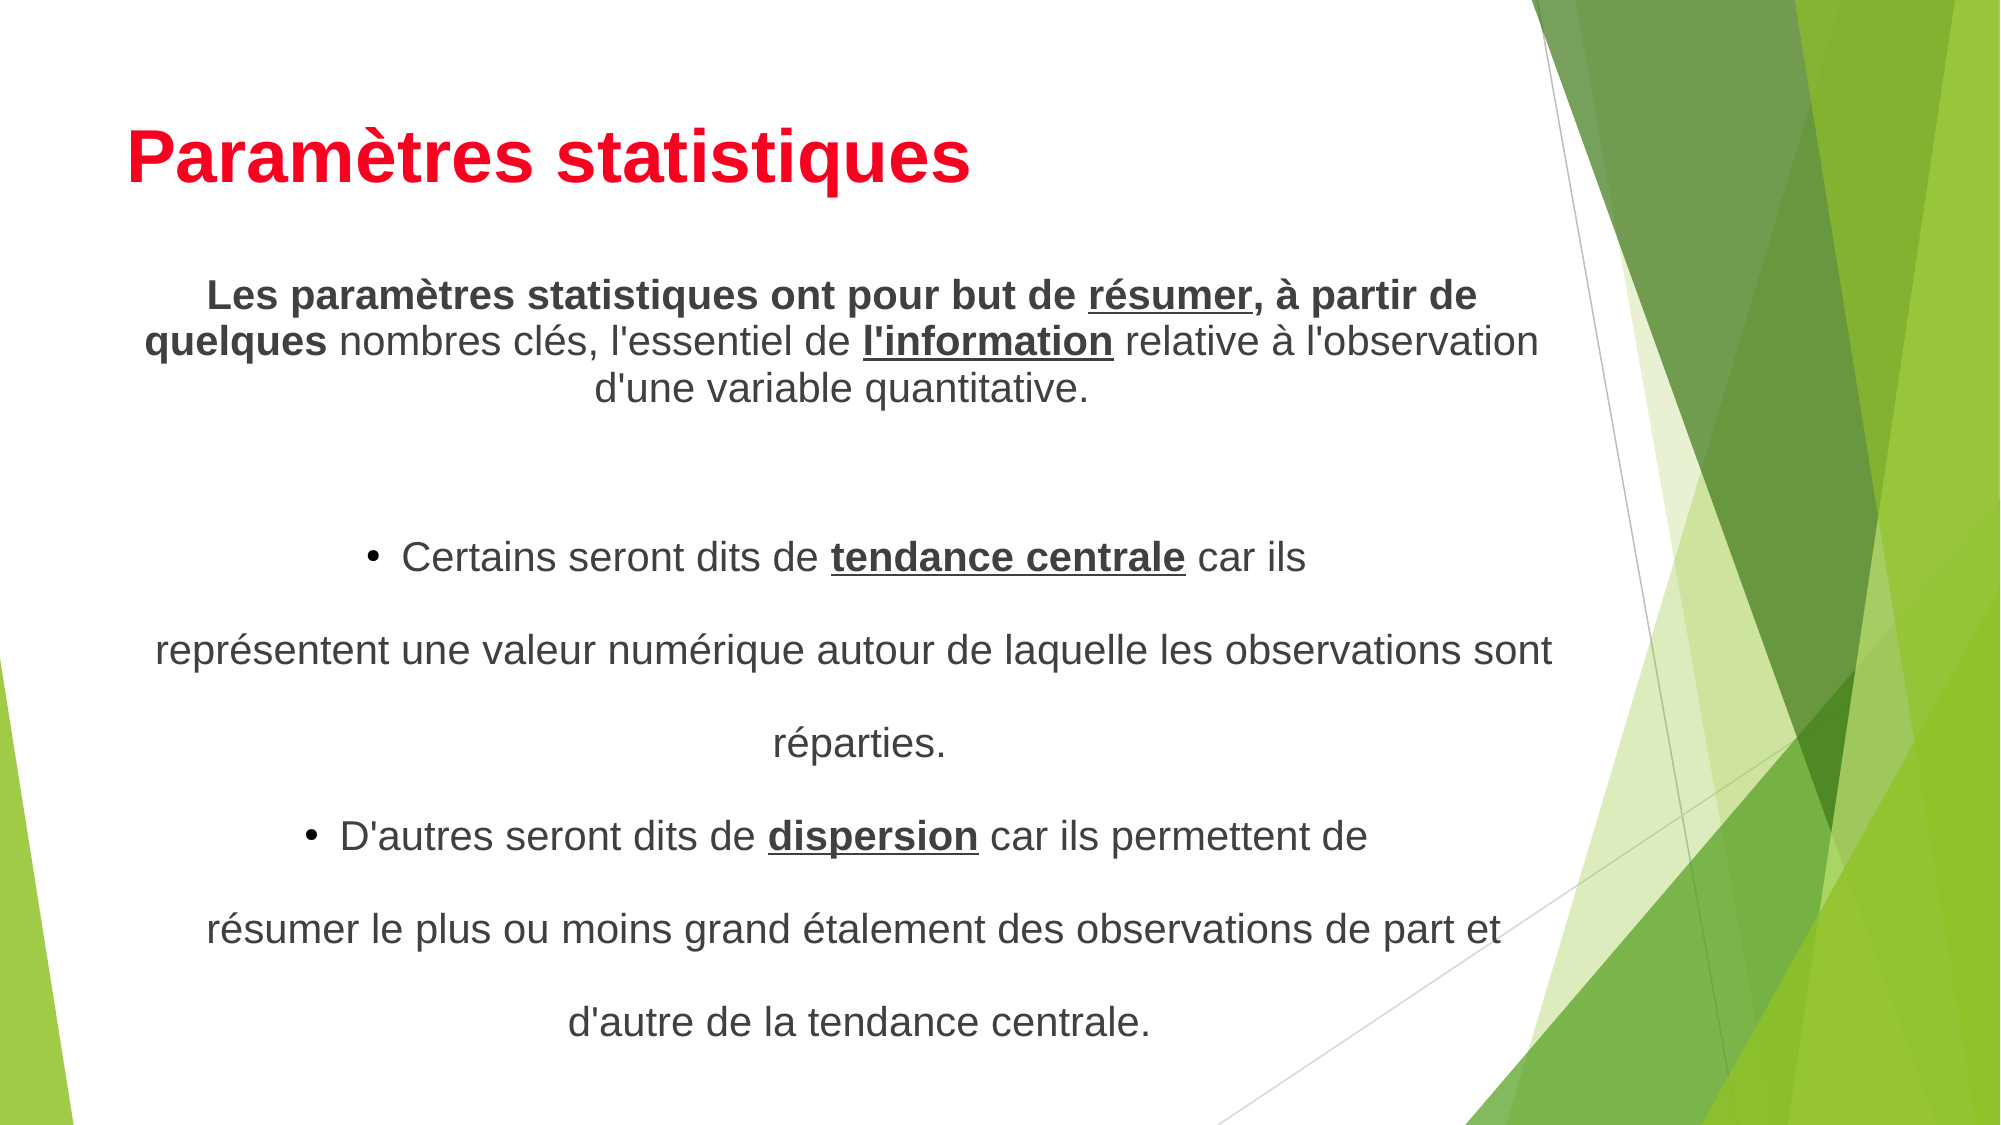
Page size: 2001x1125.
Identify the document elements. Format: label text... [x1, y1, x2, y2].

list Les paramètres statistiques ont pour but de résumer, à partir de quelques nombres clés, l'essentiel de l'information relative à l'observation d'une variable quantitative. Certains seront dits de tendance centrale car ils représentent une valeur numérique autour de laquelle les observations sont réparties. D'autres seront dits de dispersion car ils permettent de résumer le plus ou moins grand étalement des observations de part et d'autre de la tendance centrale. [118, 271, 1567, 1045]
title Paramètres statistiques [111, 99, 1522, 235]
